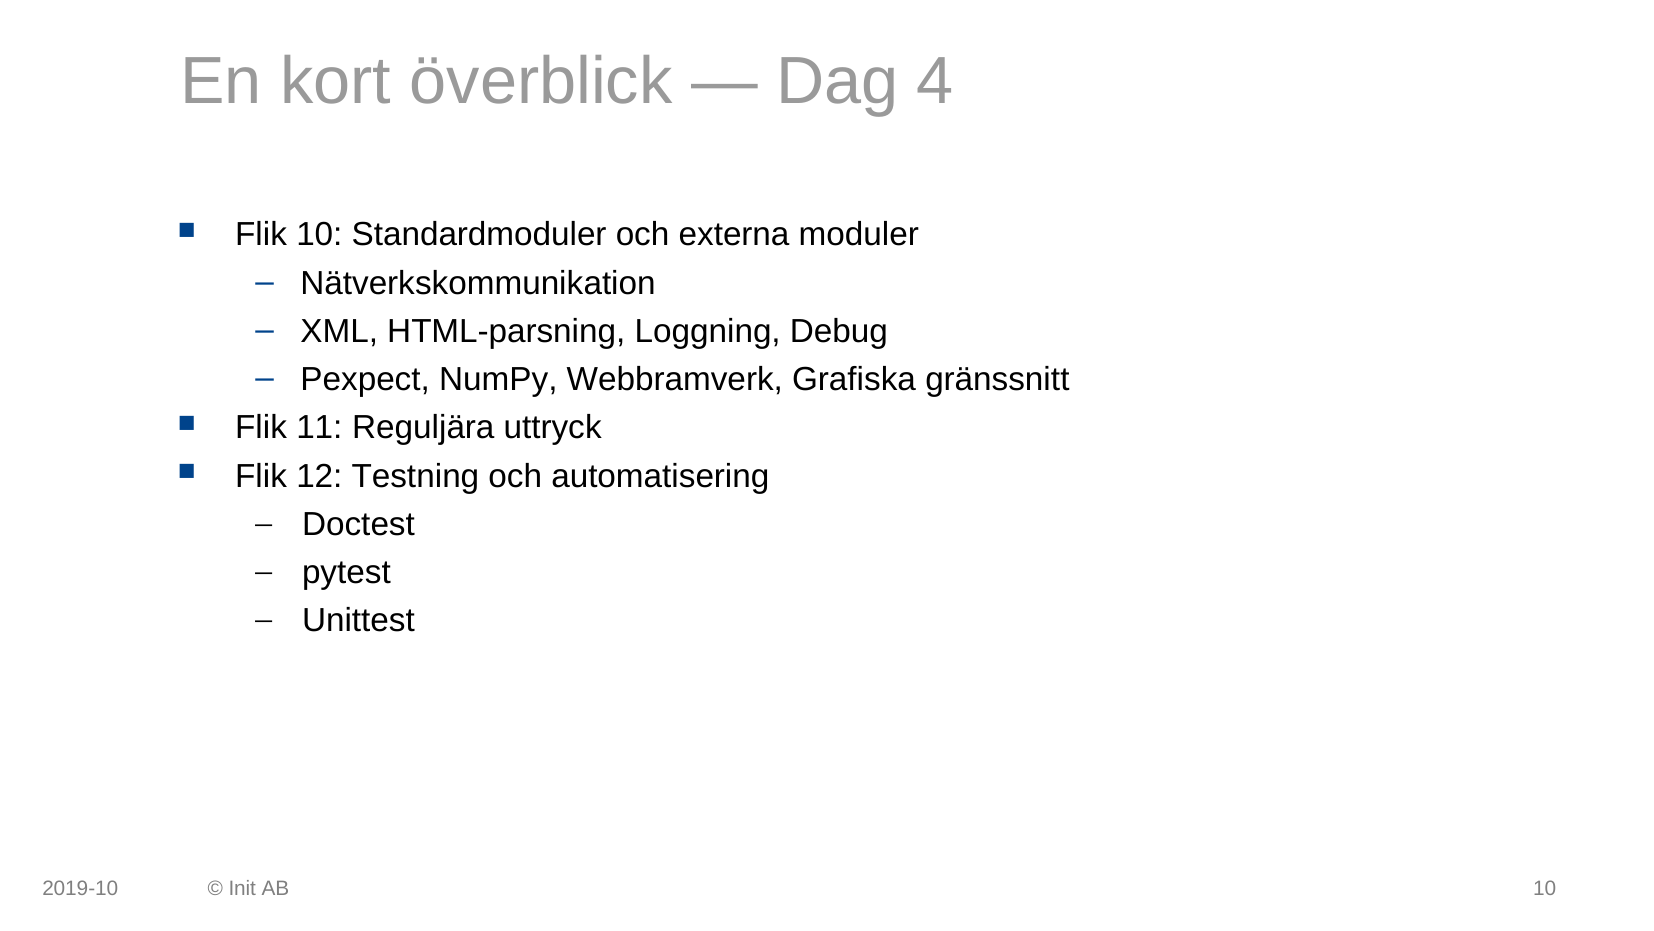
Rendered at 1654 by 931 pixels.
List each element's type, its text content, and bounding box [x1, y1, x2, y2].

text_box 2019-10 [27, 857, 166, 908]
text_box En kort överblick — Dag 4 [165, 0, 1489, 125]
text_box © Init AB [192, 857, 1461, 908]
text_box <nummer> [1488, 857, 1571, 908]
text_box Flik 10: Standardmoduler och externa moduler Nätverkskommunikation XML, HTML-parsning, Loggning, Debug Pexpect, NumPy, Webbramverk, Grafiska gränssnitt Flik 11: Reguljära uttryck Flik 12: Testning och automatisering Doctest pytest Unittest [165, 156, 1489, 796]
